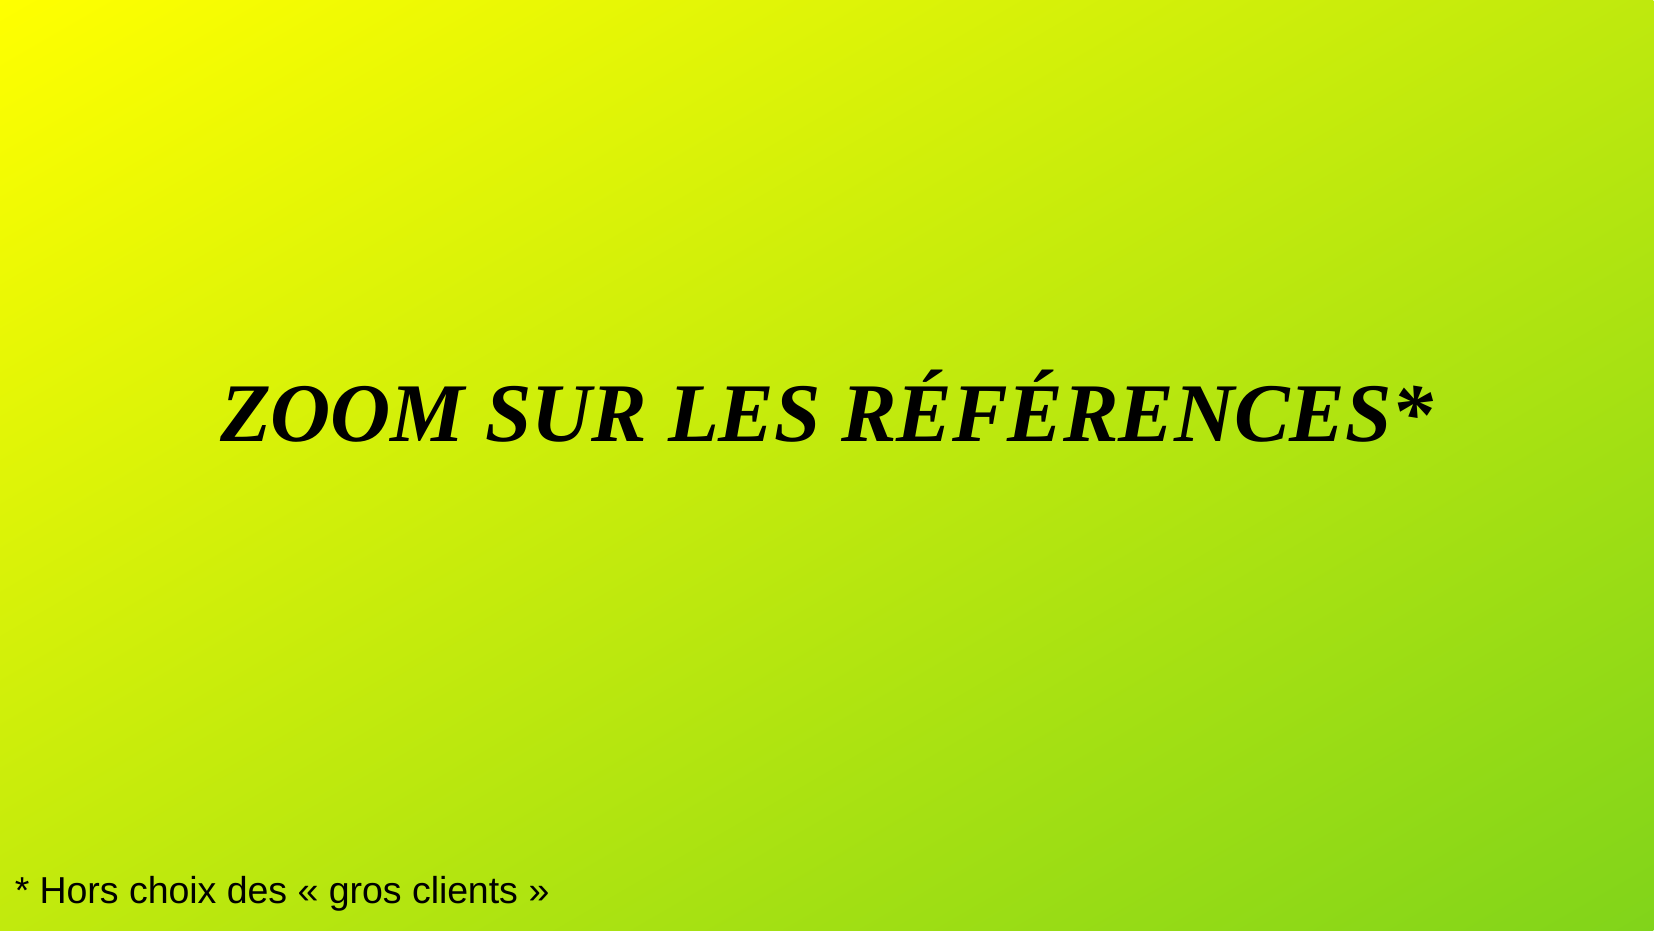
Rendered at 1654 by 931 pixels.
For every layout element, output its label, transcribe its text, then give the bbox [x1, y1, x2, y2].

text_box * Hors choix des « gros clients » [0, 862, 969, 920]
title Zoom sur les références* [0, 354, 1654, 473]
